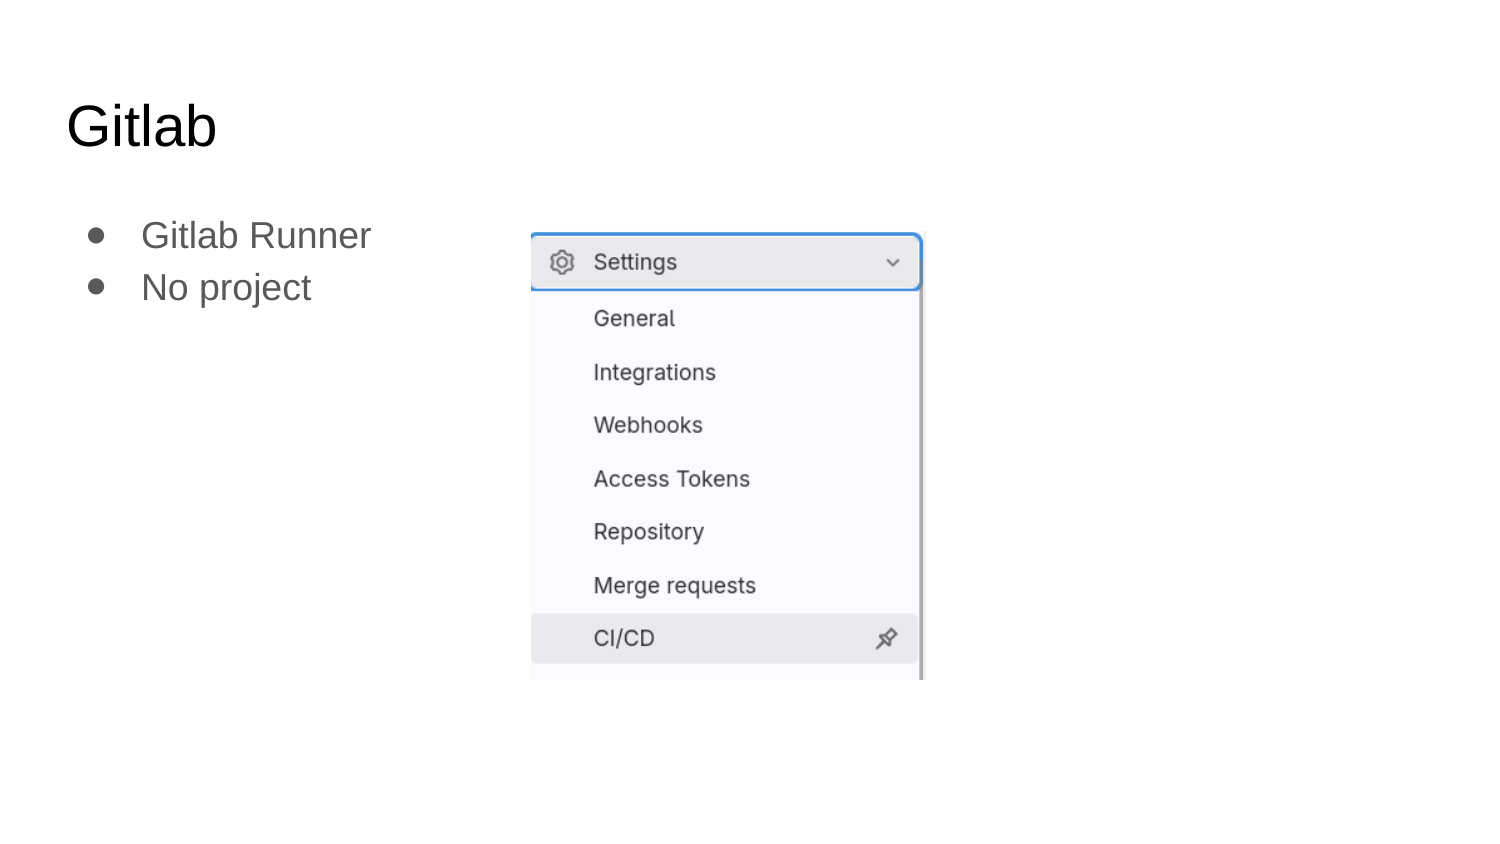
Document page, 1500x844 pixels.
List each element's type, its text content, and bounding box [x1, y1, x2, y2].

picture [531, 231, 932, 680]
title Gitlab [51, 72, 1449, 167]
list Gitlab Runner No project [51, 189, 1489, 750]
